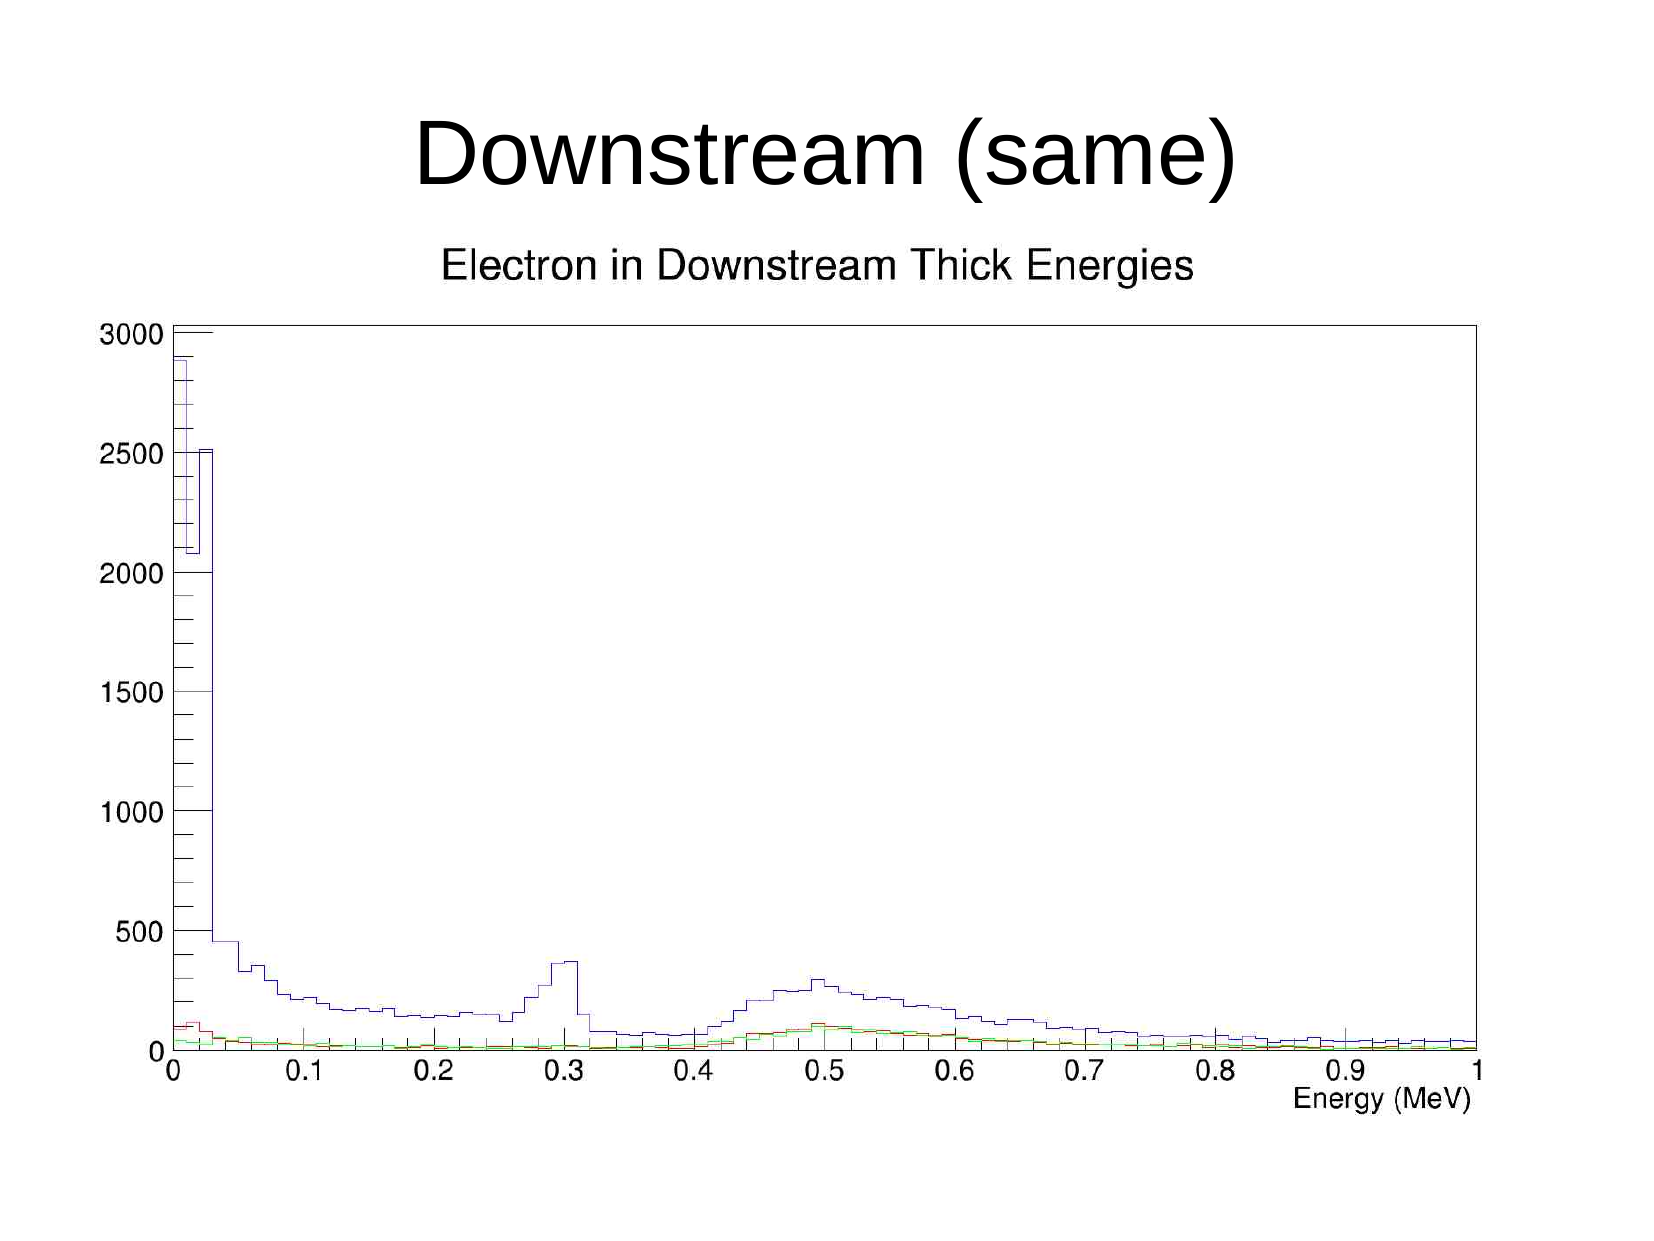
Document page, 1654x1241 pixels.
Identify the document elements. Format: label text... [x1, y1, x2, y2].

title Downstream (same) [82, 49, 1571, 235]
picture [10, 235, 1639, 1141]
